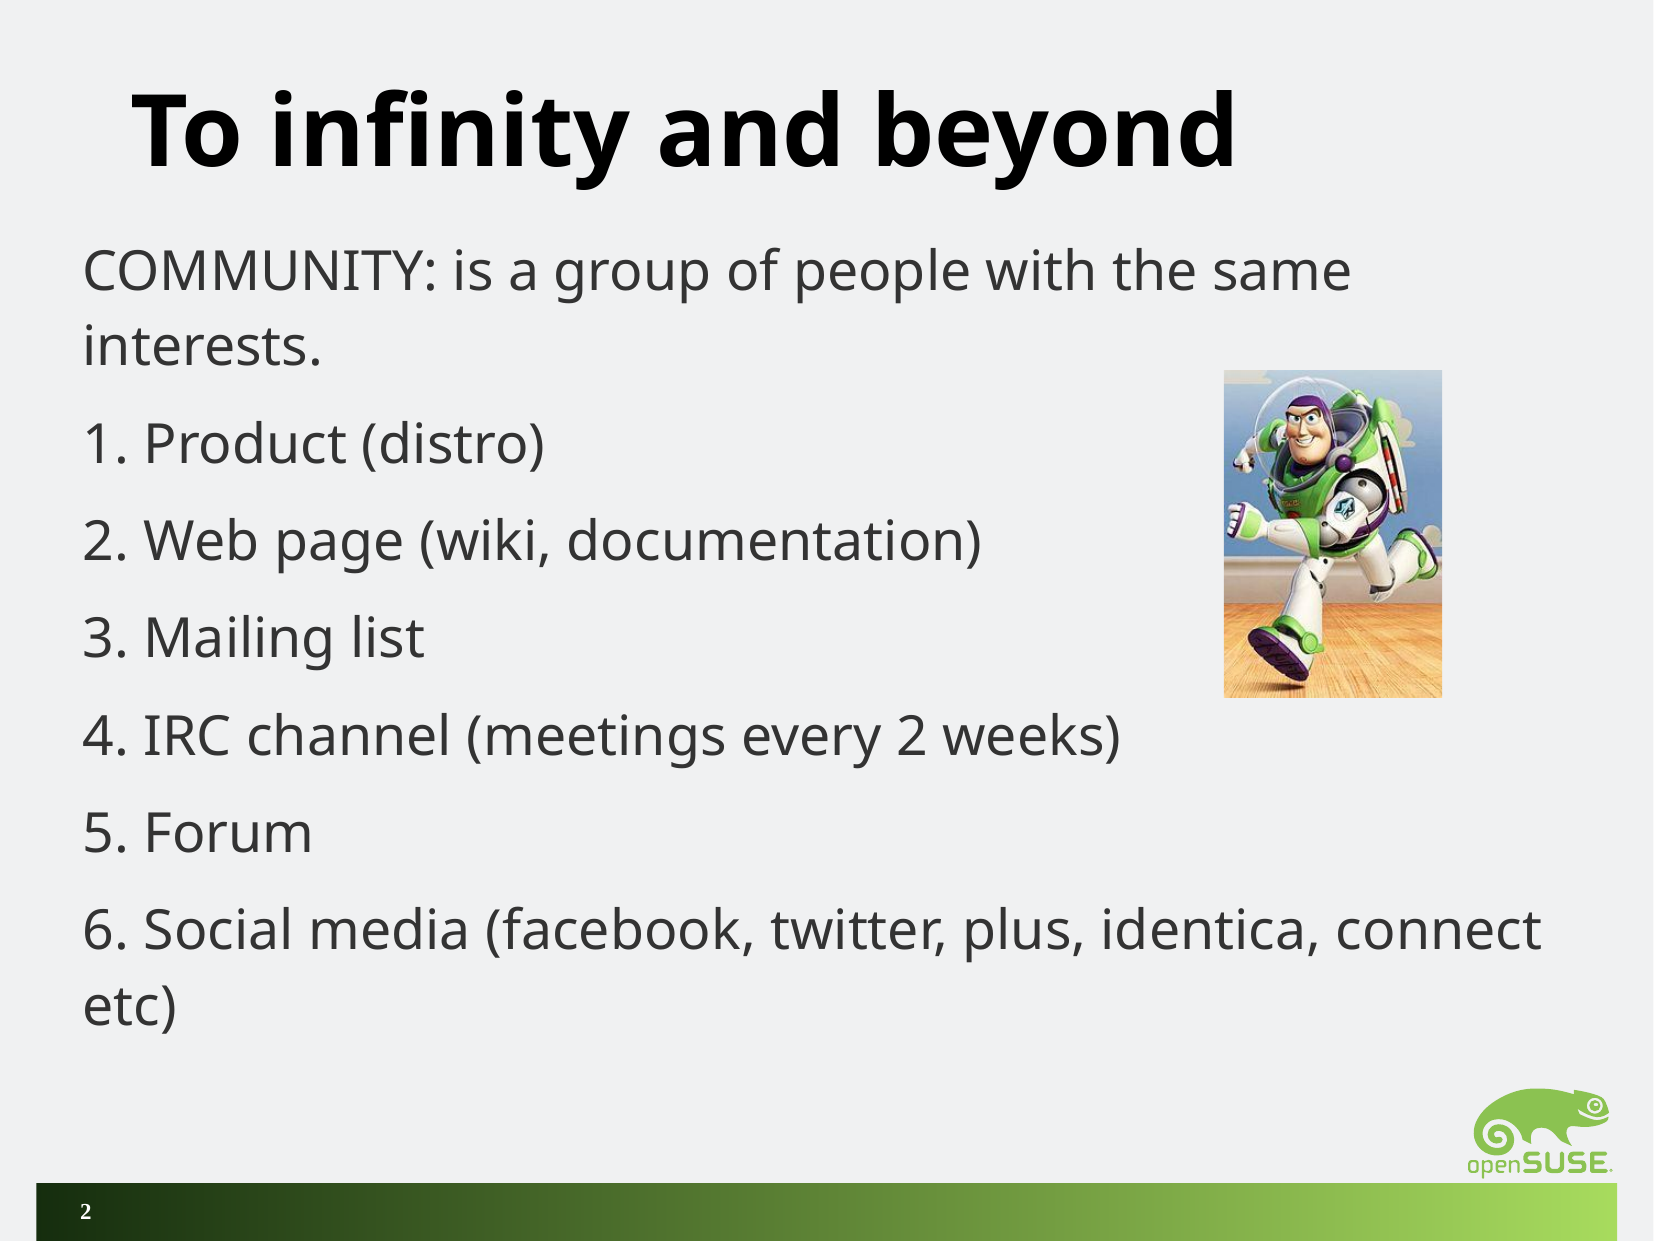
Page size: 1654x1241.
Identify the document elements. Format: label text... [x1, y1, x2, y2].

text_box To infinity and beyond [115, 51, 1525, 231]
list COMMUNITY: is a group of people with the same interests. 1. Product (distro) 2. Web page (wiki, documentation) 3. Mailing list 4. IRC channel (meetings every 2 weeks) 5. Forum 6. Social media (facebook, twitter, plus, identica, connect etc) [82, 231, 1571, 1050]
text_box [1223, 370, 1443, 698]
picture [0, 0, 1654, 1241]
